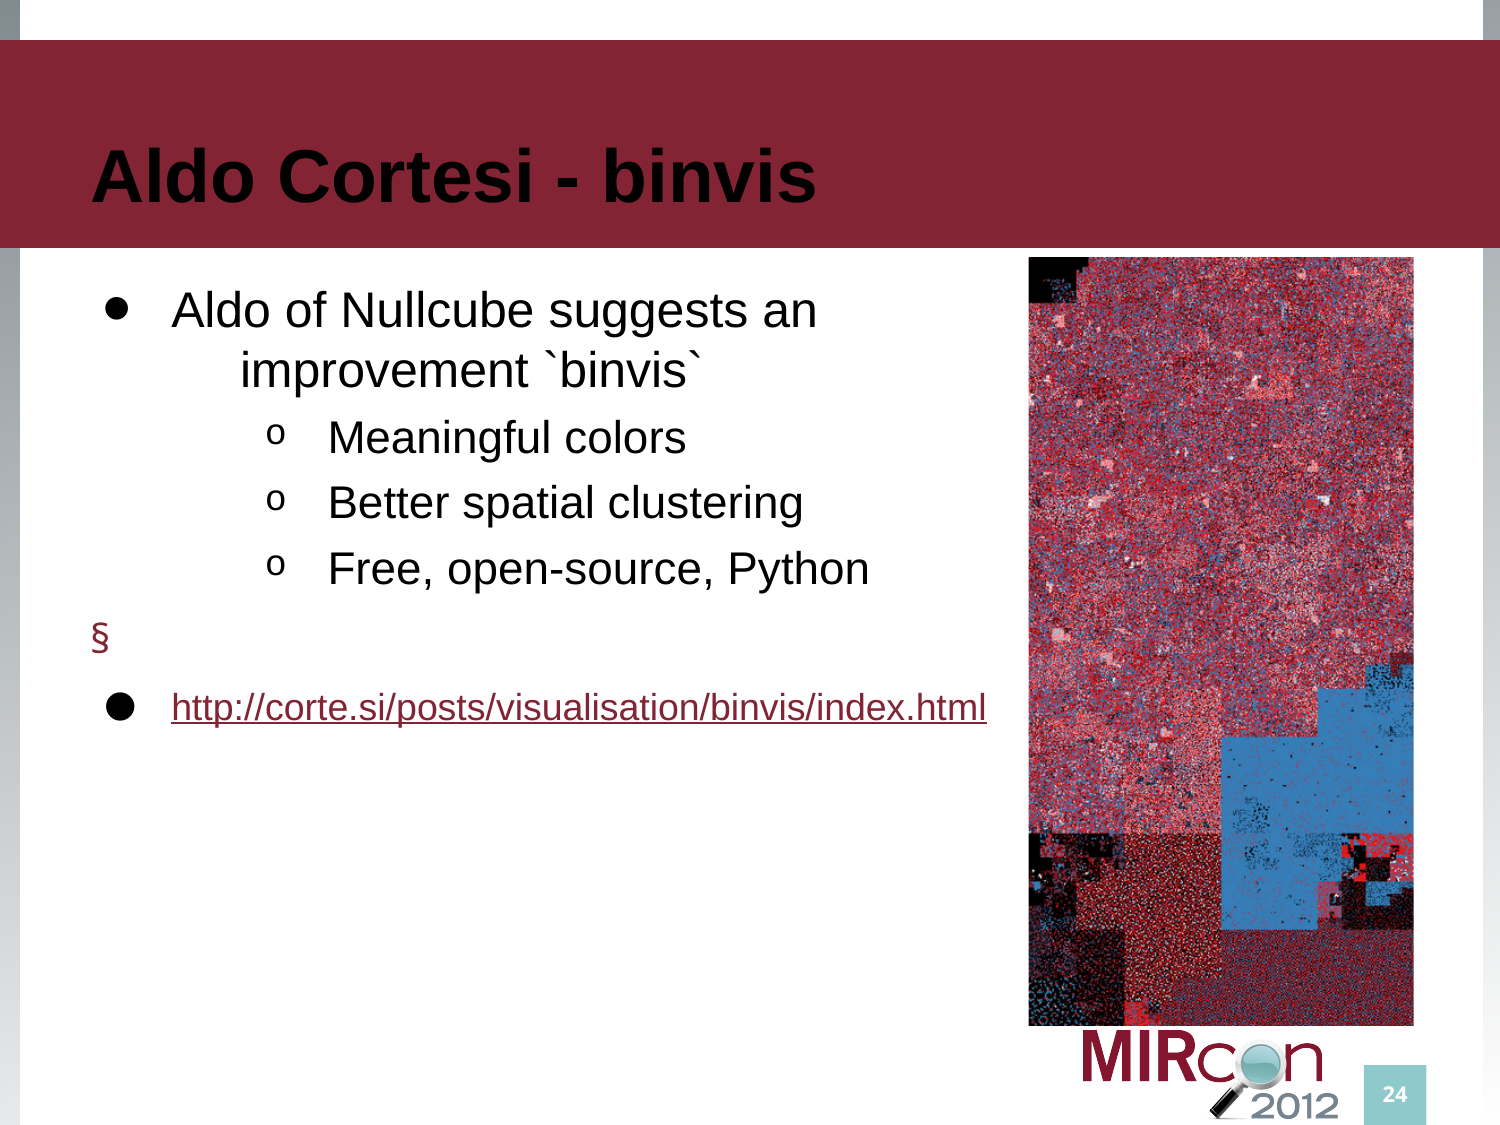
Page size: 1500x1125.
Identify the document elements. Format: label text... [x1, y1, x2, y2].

text_box [1029, 257, 1414, 1025]
list Aldo of Nullcube suggests an improvement `binvis` Meaningful colors Better spatial clustering Free, open-source, Python http://corte.si/posts/visualisation/binvis/index.html [75, 262, 1028, 1078]
title Aldo Cortesi - binvis [75, 45, 1426, 233]
